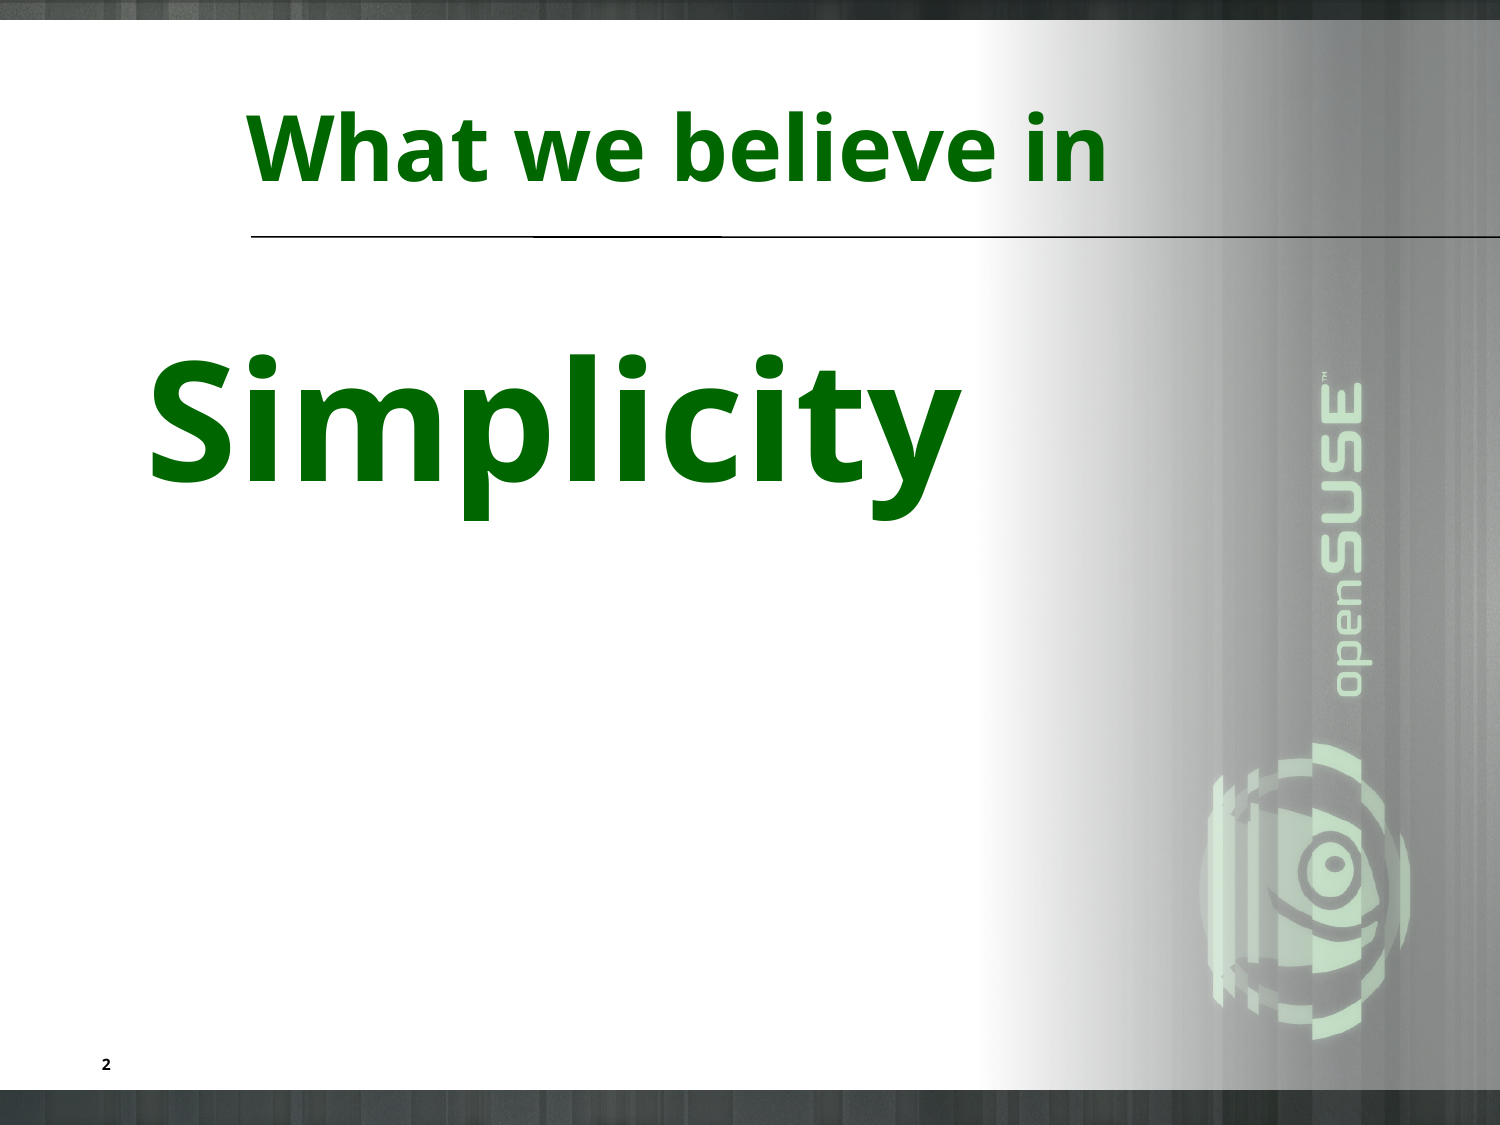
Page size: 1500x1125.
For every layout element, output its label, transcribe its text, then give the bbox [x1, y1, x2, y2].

picture [0, 0, 1500, 1125]
title Simplicity [145, 271, 1358, 574]
title What we believe in [246, 60, 1409, 239]
